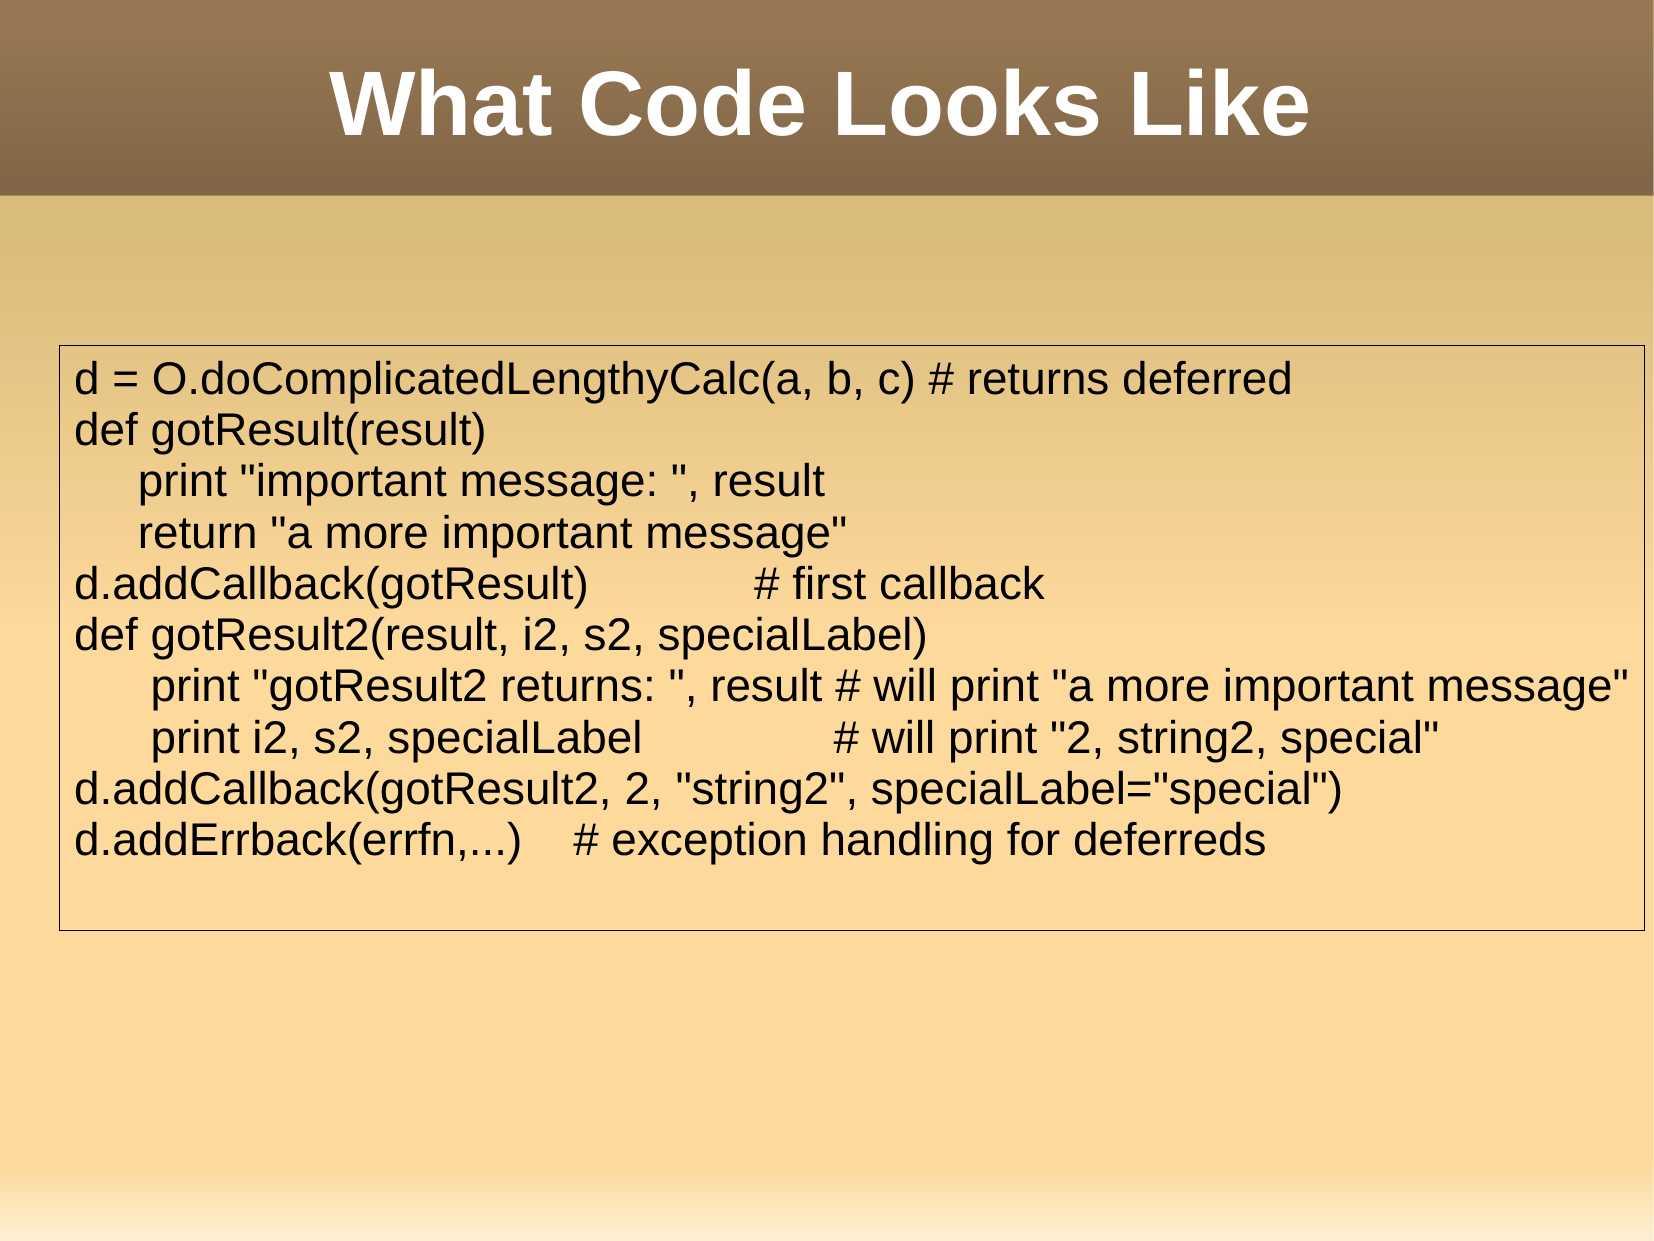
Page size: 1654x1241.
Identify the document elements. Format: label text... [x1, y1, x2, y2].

title What Code Looks Like [76, 7, 1565, 200]
picture [0, 0, 1654, 1241]
text_box d = O.doComplicatedLengthyCalc(a, b, c) # returns deferred def gotResult(result) print "important message: ", result return "a more important message" d.addCallback(gotResult) # first callback def gotResult2(result, i2, s2, specialLabel) print "gotResult2 returns: ", result # will print "a more important message" print i2, s2, specialLabel # will print "2, string2, special" d.addCallback(gotResult2, 2, "string2", specialLabel="special") d.addErrback(errfn,...) # exception handling for deferreds [59, 345, 1645, 931]
